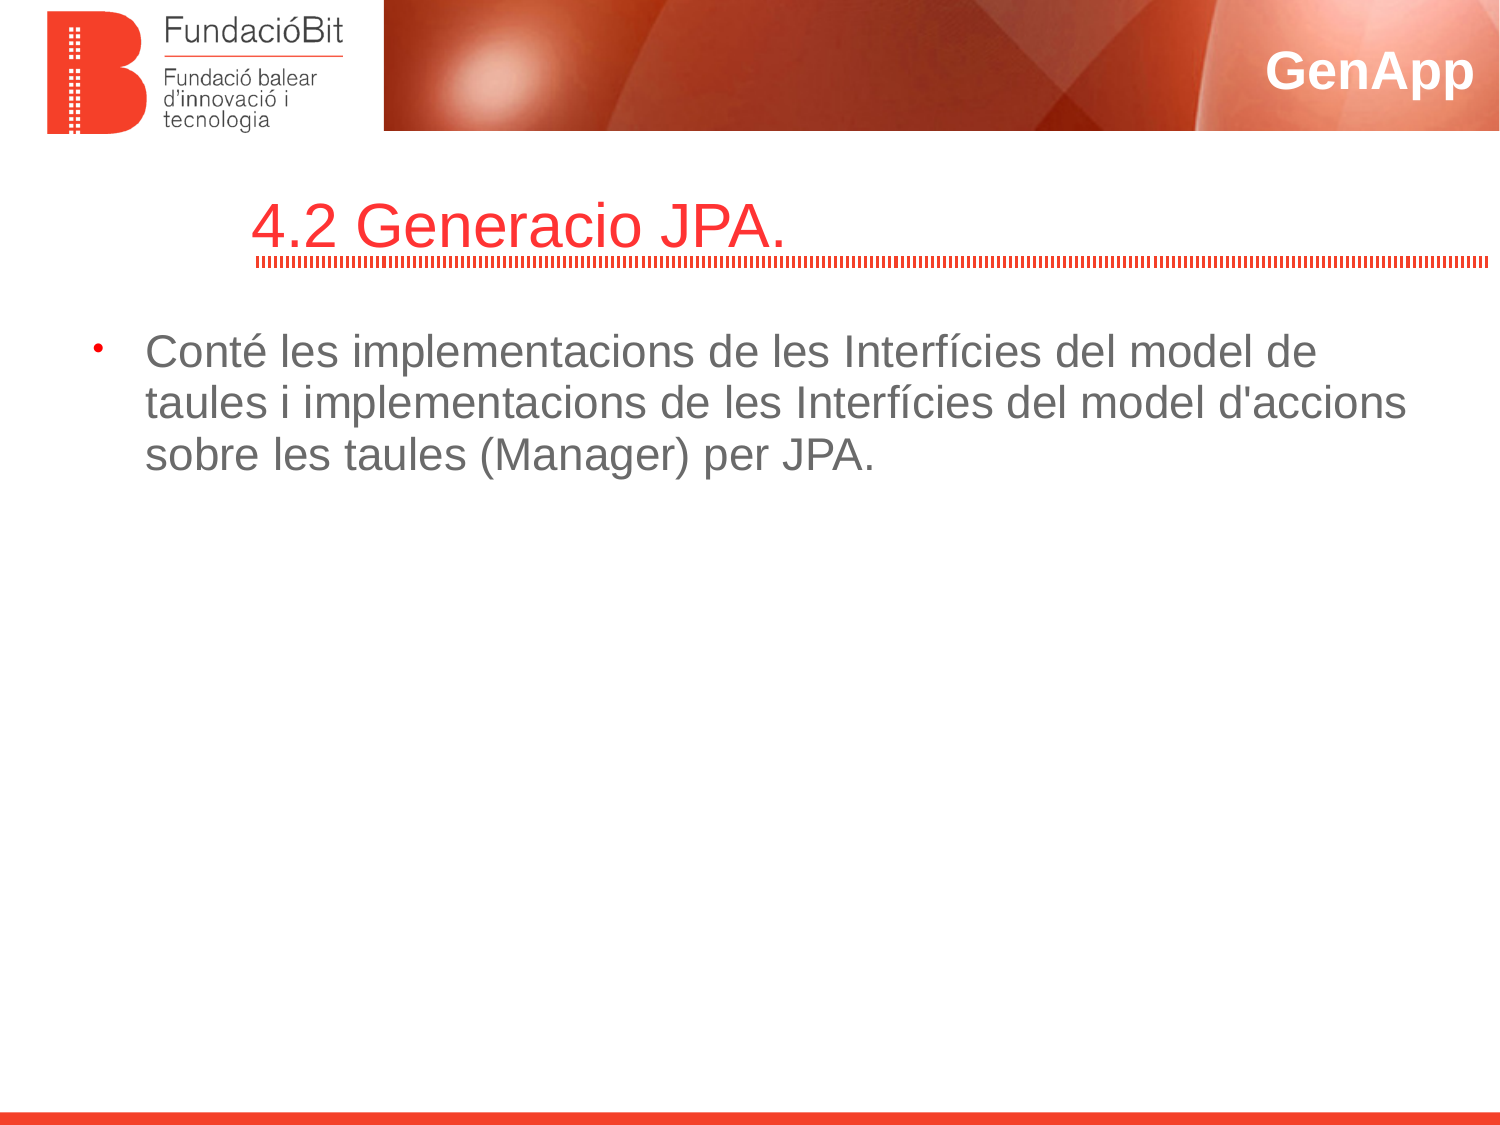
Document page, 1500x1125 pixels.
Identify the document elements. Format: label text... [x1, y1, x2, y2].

picture [383, 0, 1500, 131]
picture [47, 11, 343, 134]
text_box 4.2 Generacio JPA. [78, 190, 1300, 266]
list Conté les implementacions de les Interfícies del model de taules i implementacions de les Interfícies del model d'accions sobre les taules (Manager) per JPA. [75, 245, 1425, 974]
title GenApp [324, 19, 1477, 123]
